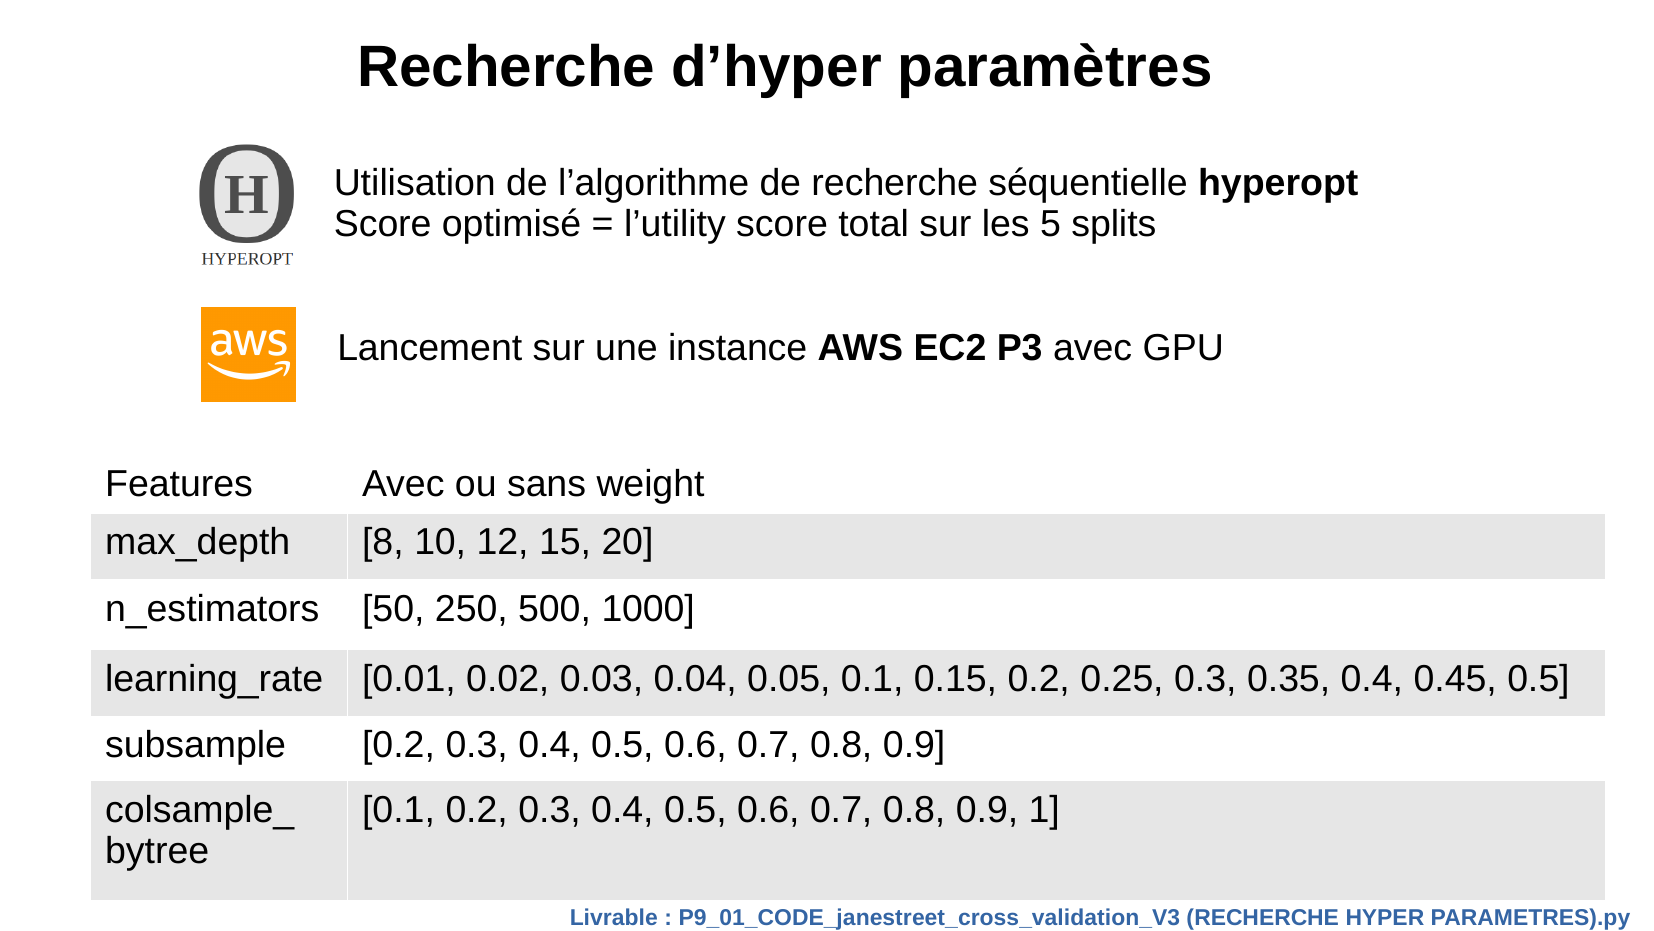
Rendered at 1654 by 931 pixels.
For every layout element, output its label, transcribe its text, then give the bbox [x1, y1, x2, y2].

text_box Livrable : P9_01_CODE_janestreet_cross_validation_V3 (RECHERCHE HYPER PARAMETRES).py [555, 897, 1654, 931]
table_cell max_depth [91, 514, 347, 579]
text_box Utilisation de l’algorithme de recherche séquentielle hyperopt Score optimisé = l’utility score total sur les 5 splits [301, 153, 1441, 253]
table_header Avec ou sans weight [348, 456, 1605, 513]
table_cell [8, 10, 12, 15, 20] [348, 514, 1605, 579]
table_cell [0.01, 0.02, 0.03, 0.04, 0.05, 0.1, 0.15, 0.2, 0.25, 0.3, 0.35, 0.4, 0.45, 0.5] [348, 650, 1605, 716]
table_header Features [91, 456, 347, 513]
table_cell learning_rate [91, 650, 347, 716]
table_cell [50, 250, 500, 1000] [348, 580, 1605, 649]
text_box Recherche d’hyper paramètres [342, 26, 1290, 107]
table_cell [0.2, 0.3, 0.4, 0.5, 0.6, 0.7, 0.8, 0.9] [348, 717, 1605, 780]
table_cell n_estimators [91, 580, 347, 649]
table_cell colsample_ bytree [91, 781, 347, 900]
text_box Lancement sur une instance AWS EC2 P3 avec GPU [322, 318, 1400, 376]
picture [192, 141, 301, 272]
table_cell [0.1, 0.2, 0.3, 0.4, 0.5, 0.6, 0.7, 0.8, 0.9, 1] [348, 781, 1605, 900]
picture [201, 307, 296, 402]
table_cell subsample [91, 717, 347, 780]
